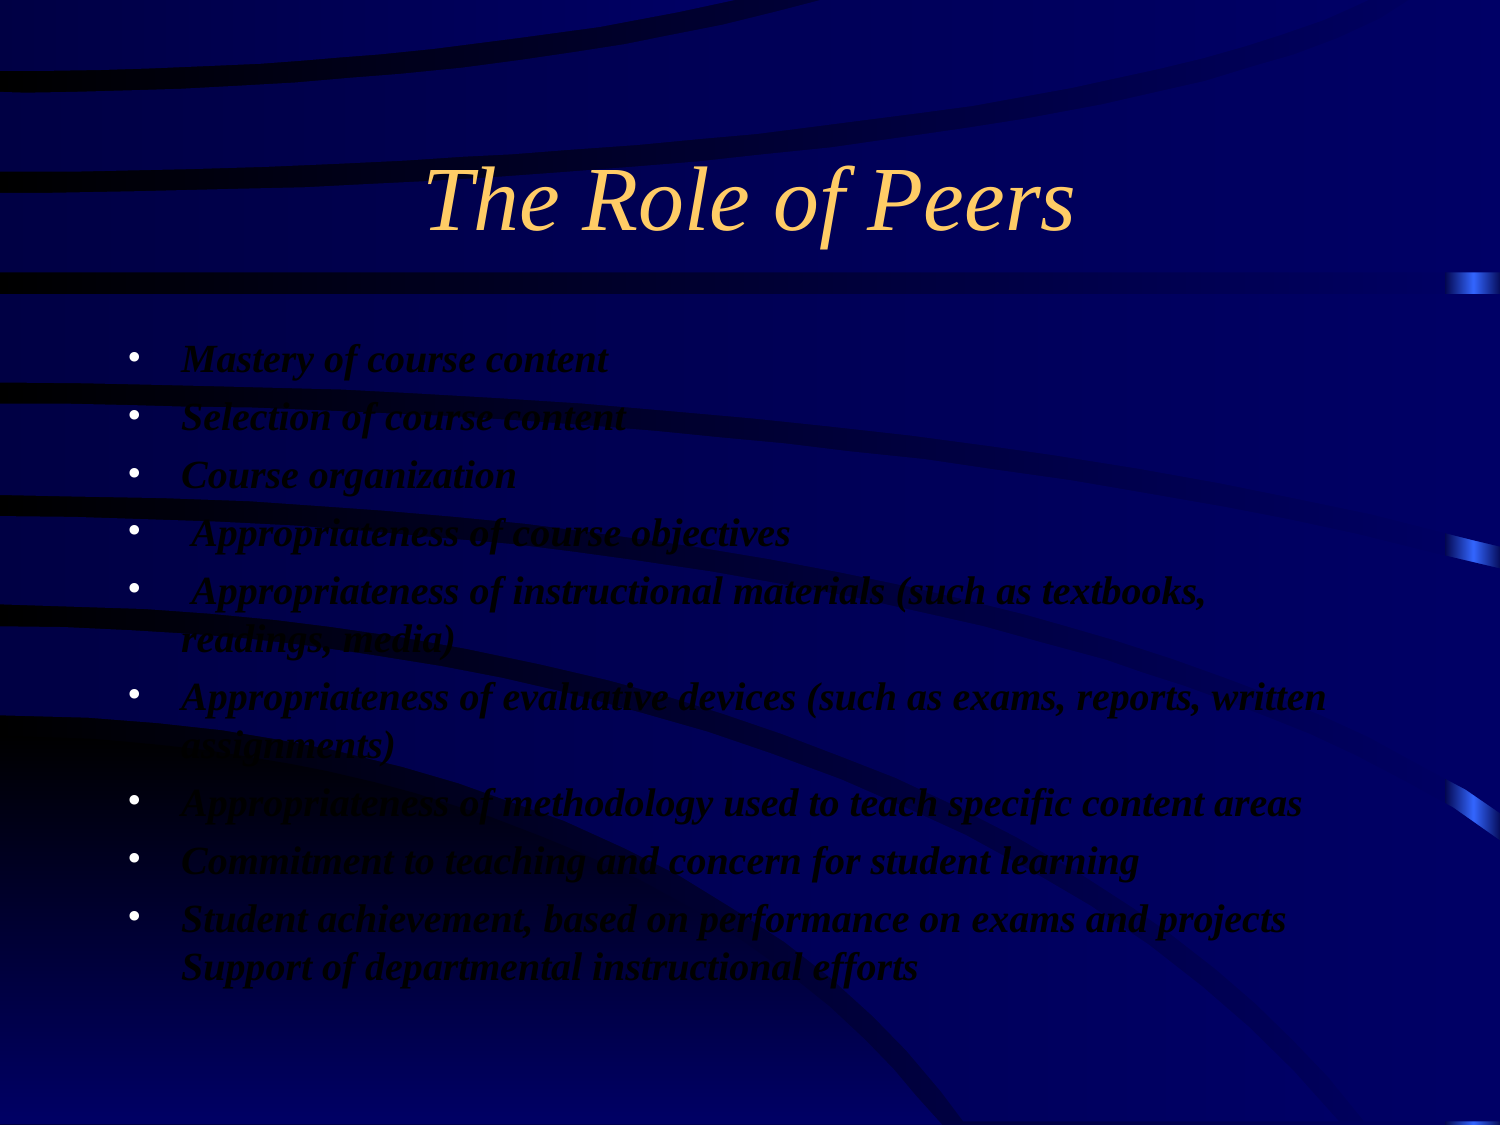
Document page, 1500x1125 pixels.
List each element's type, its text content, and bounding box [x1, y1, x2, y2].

list Mastery of course content Selection of course content Course organization Appropriateness of course objectives Appropriateness of instructional materials (such as textbooks, readings, media) Appropriateness of evaluative devices (such as exams, reports, written assignments) Appropriateness of methodology used to teach specific content areas Commitment to teaching and concern for student learning Student achievement, based on performance on exams and projects Support of departmental instructional efforts [112, 324, 1388, 1000]
title The Role of Peers [112, 99, 1388, 288]
